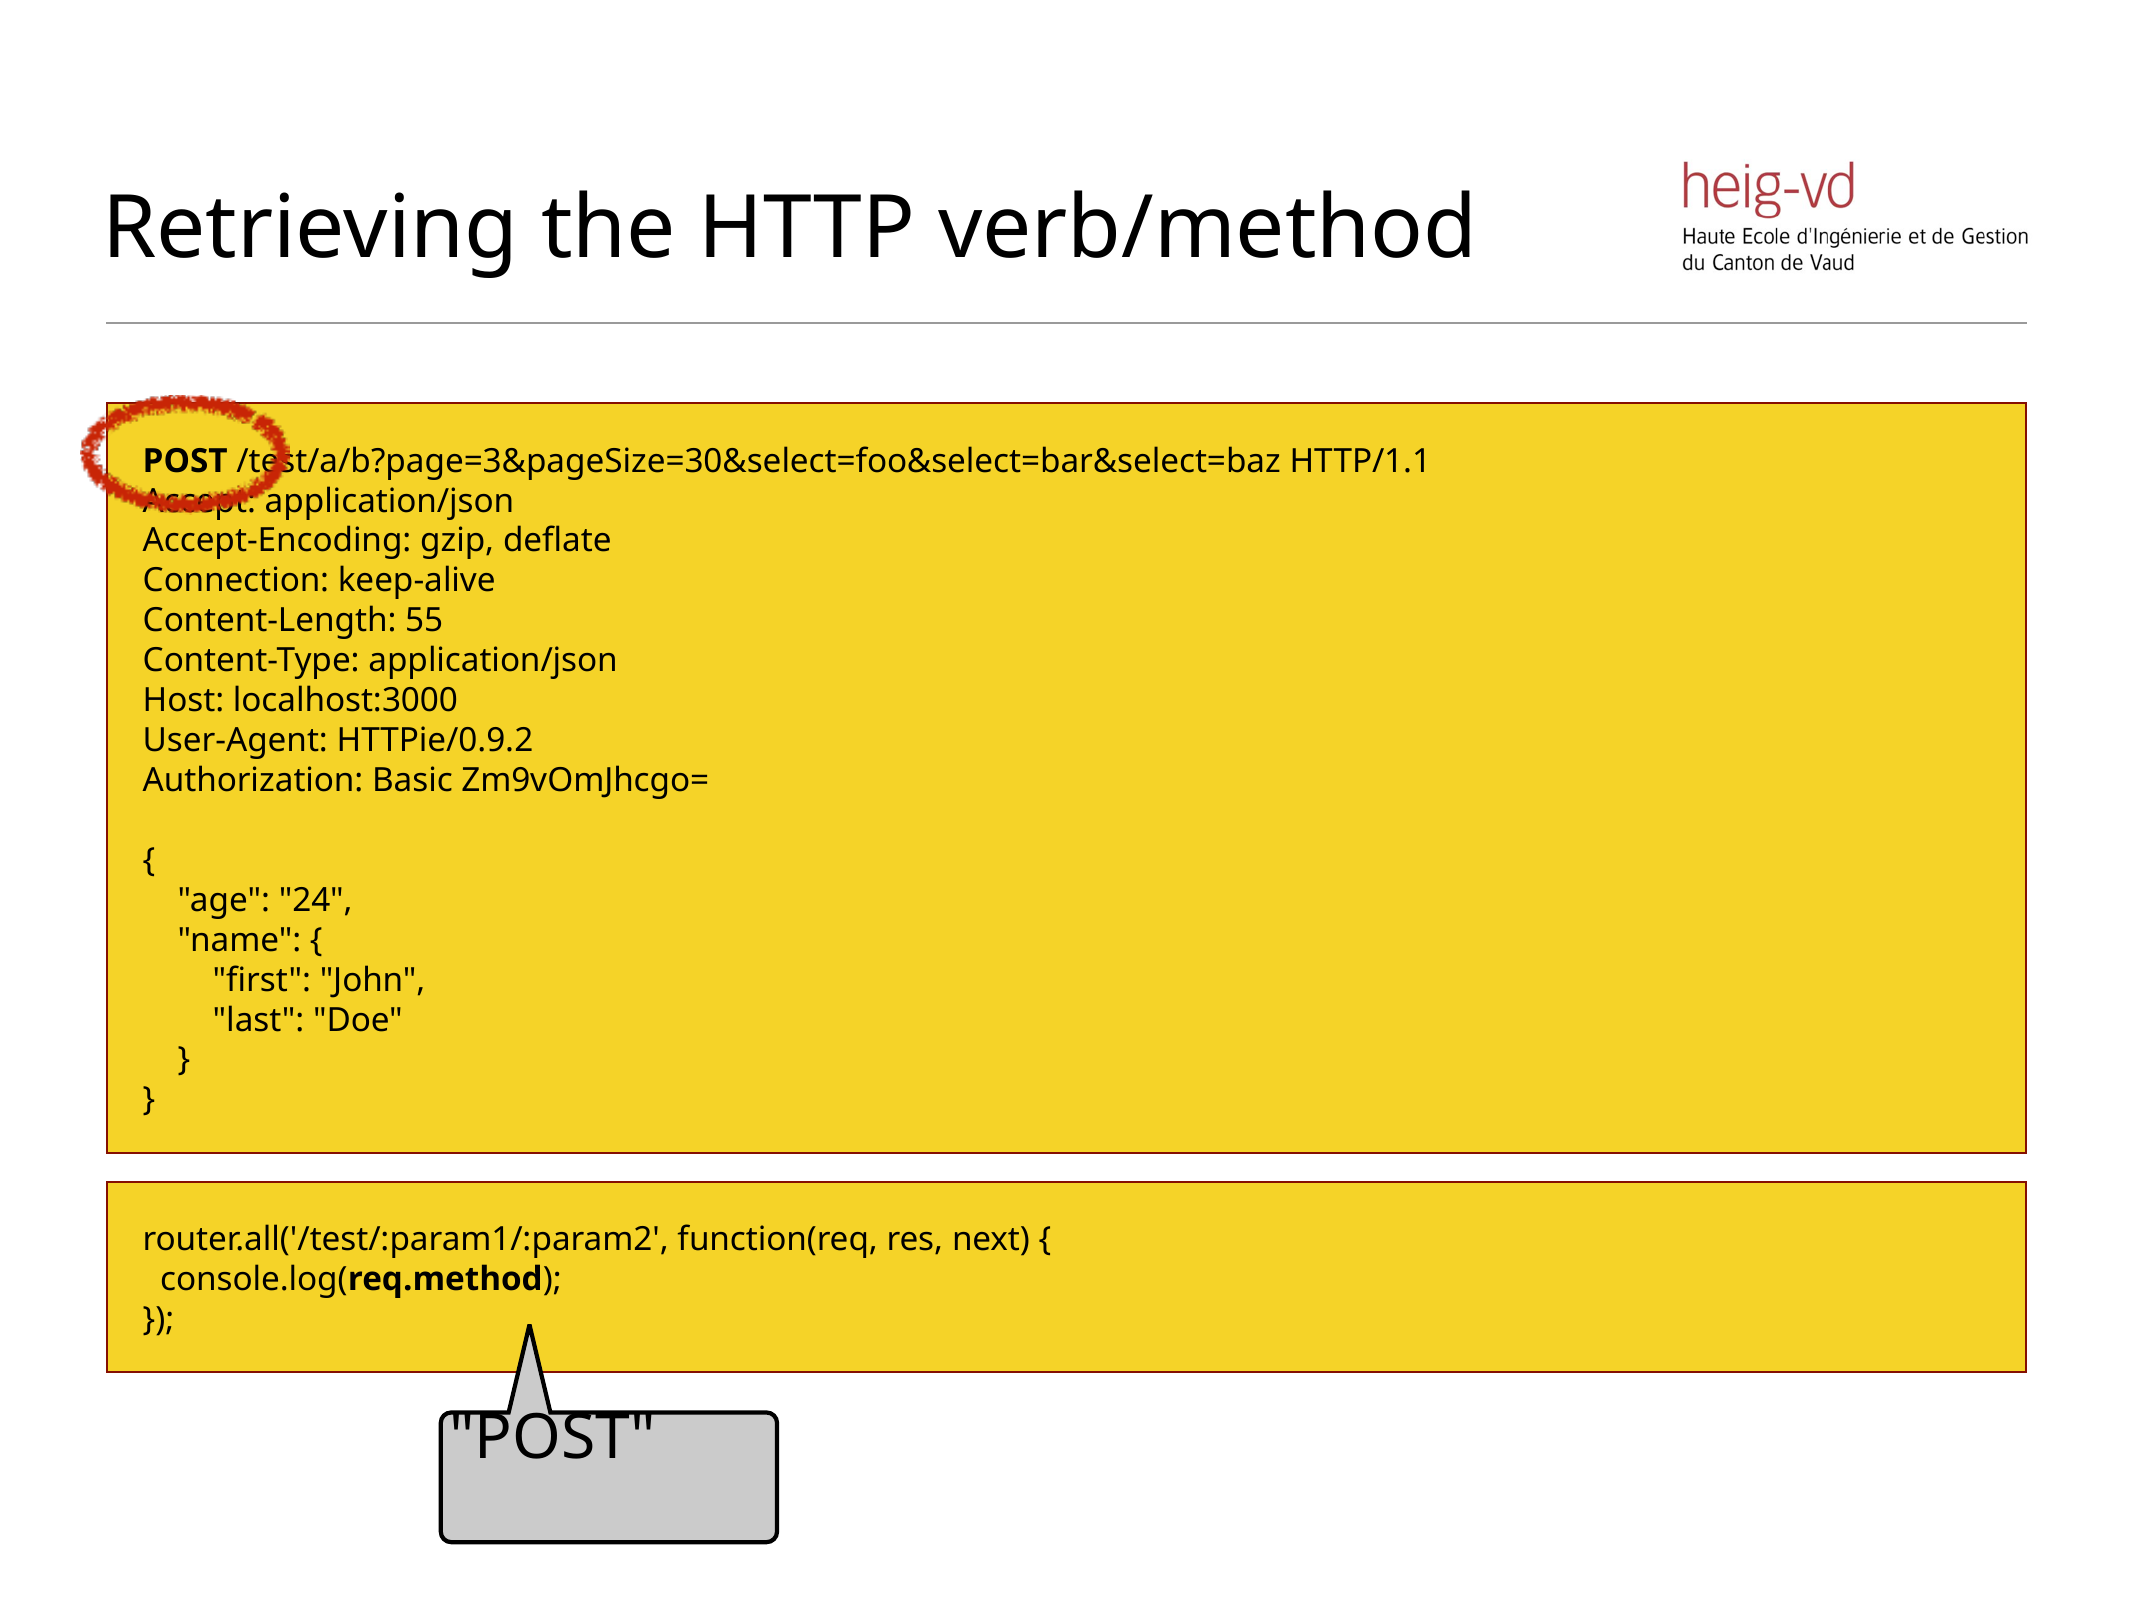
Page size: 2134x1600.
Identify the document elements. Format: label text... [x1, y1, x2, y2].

picture [80, 395, 290, 515]
title Retrieving the HTTP verb/method [93, 54, 2040, 284]
text_box POST /test/a/b?page=3&pageSize=30&select=foo&select=bar&select=baz HTTP/1.1 Accept: application/json Accept-Encoding: gzip, deflate Connection: keep-alive Content-Length: 55 Content-Type: application/json Host: localhost:3000 User-Agent: HTTPie/0.9.2 Authorization: Basic Zm9vOmJhcgo= { "age": "24", "name": { "first": "John", "last": "Doe" } } [107, 403, 2027, 1153]
text_box "POST" [440, 1324, 778, 1543]
text_box router.all('/test/:param1/:param2', function(req, res, next) { console.log(req.method); }); [107, 1181, 2027, 1373]
